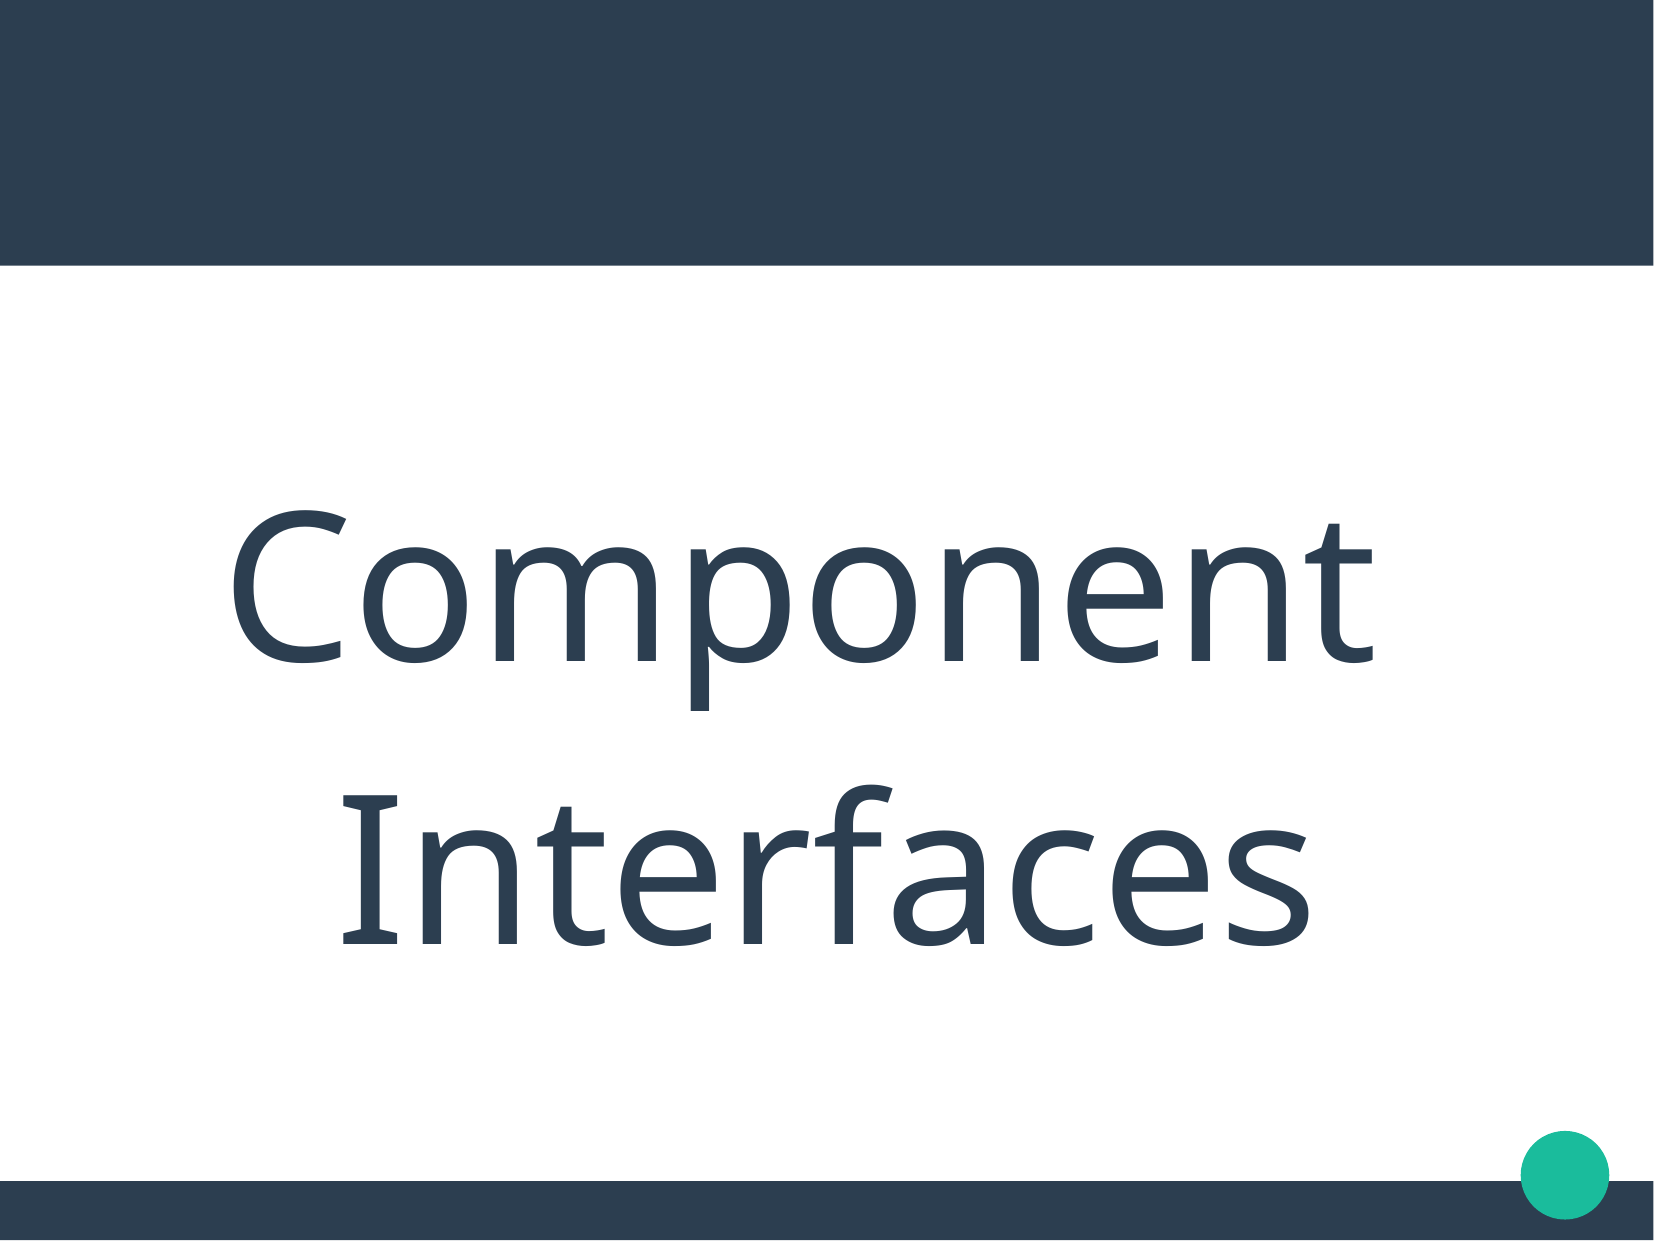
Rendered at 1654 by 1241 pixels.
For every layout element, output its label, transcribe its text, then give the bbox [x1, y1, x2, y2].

subtitle Component Interfaces [59, 357, 1595, 1087]
